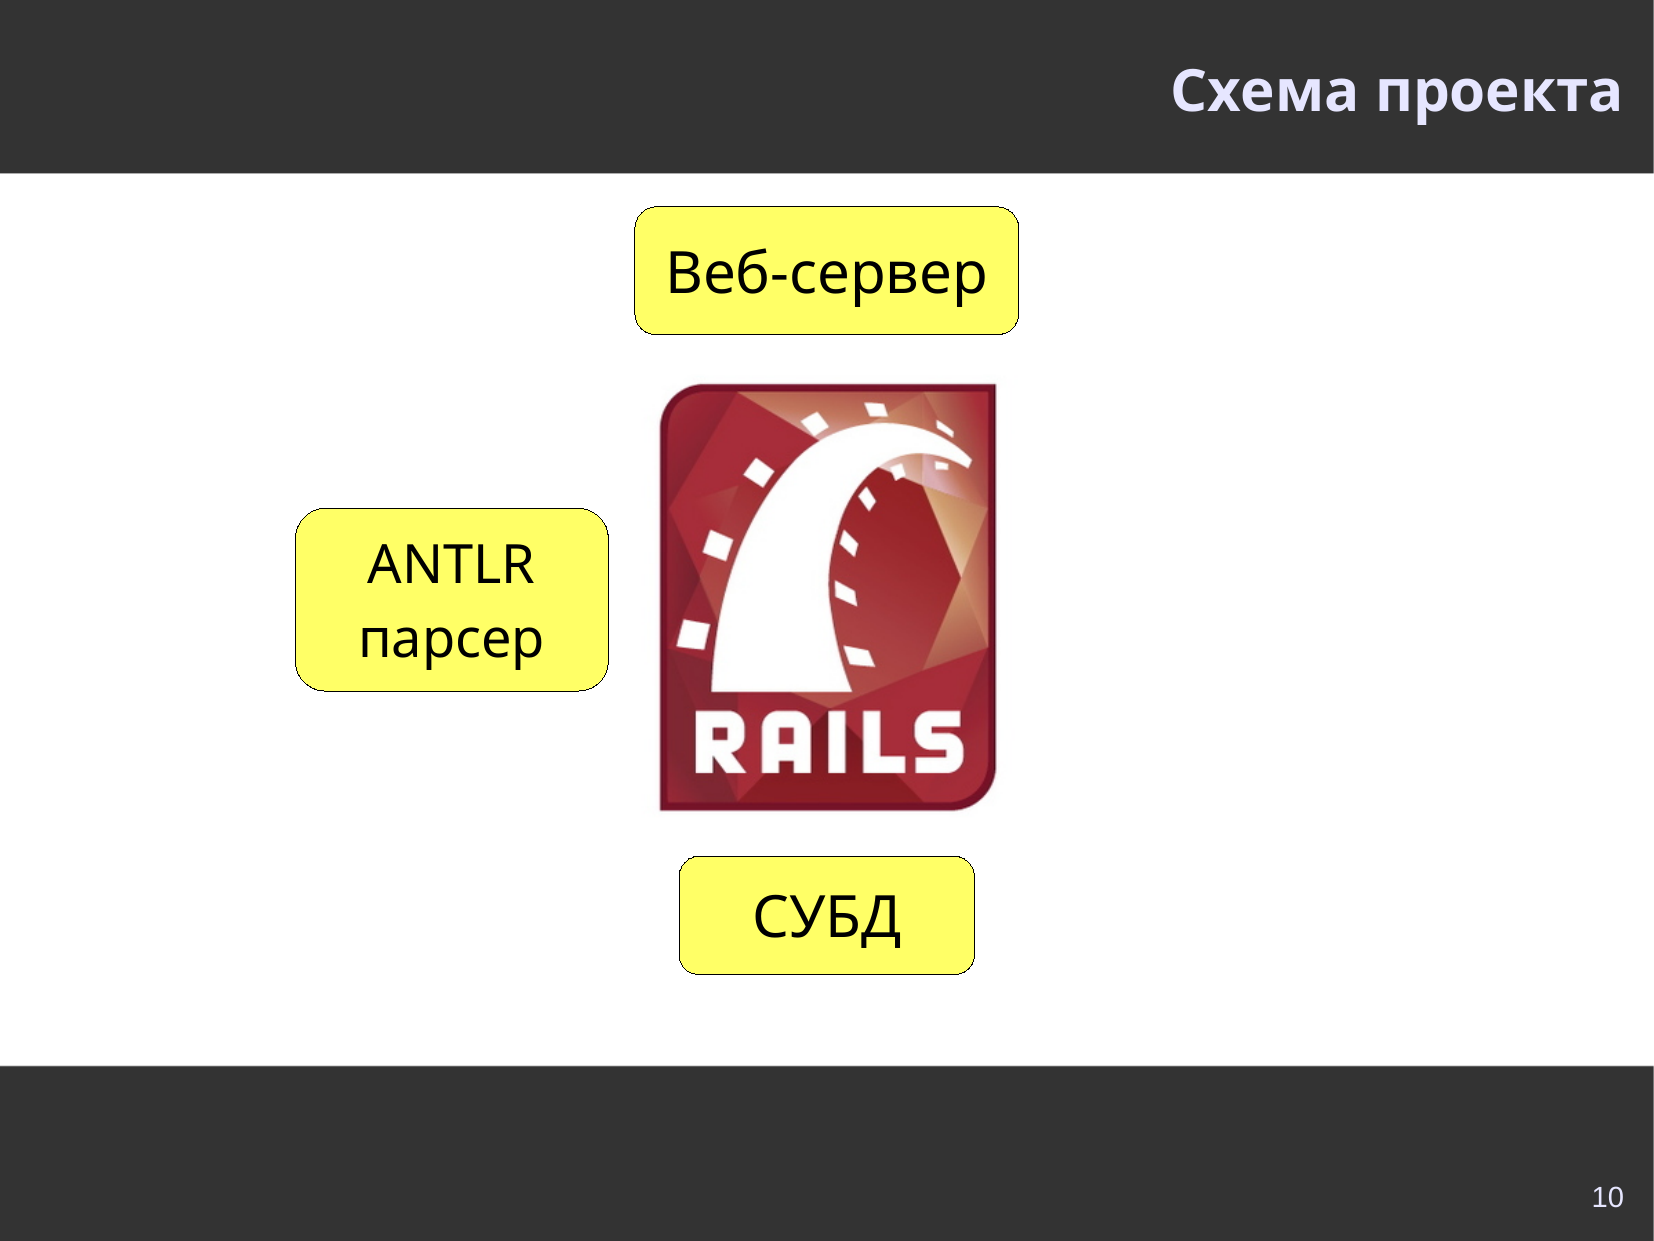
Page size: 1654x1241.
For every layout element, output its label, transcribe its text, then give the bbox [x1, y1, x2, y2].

title Схема проекта [29, 29, 1625, 148]
text_box ANTLR парсер [295, 508, 609, 692]
picture [0, 0, 1654, 1241]
text_box СУБД [679, 856, 975, 975]
text_box Веб-сервер [634, 206, 1019, 335]
